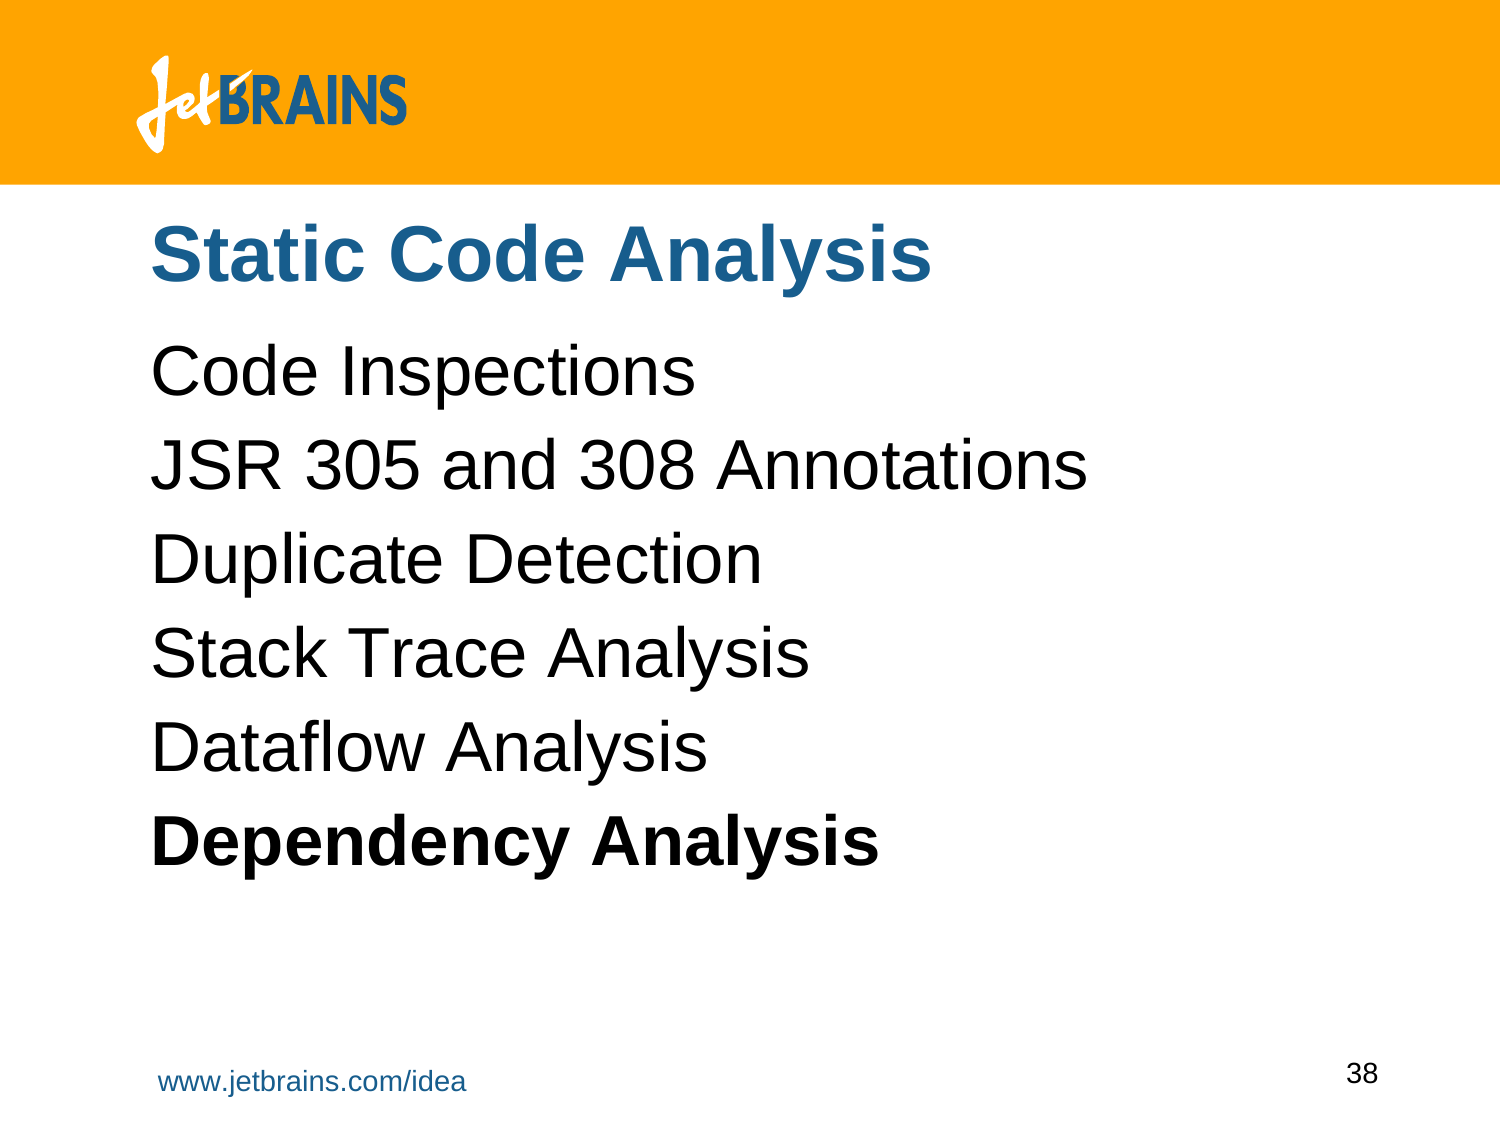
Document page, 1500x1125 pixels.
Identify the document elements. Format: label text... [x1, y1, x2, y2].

title Static Code Analysis [135, 194, 1377, 305]
list Code Inspections JSR 305 and 308 Annotations Duplicate Detection Stack Trace Analysis Dataflow Analysis Dependency Analysis [135, 326, 1377, 1051]
